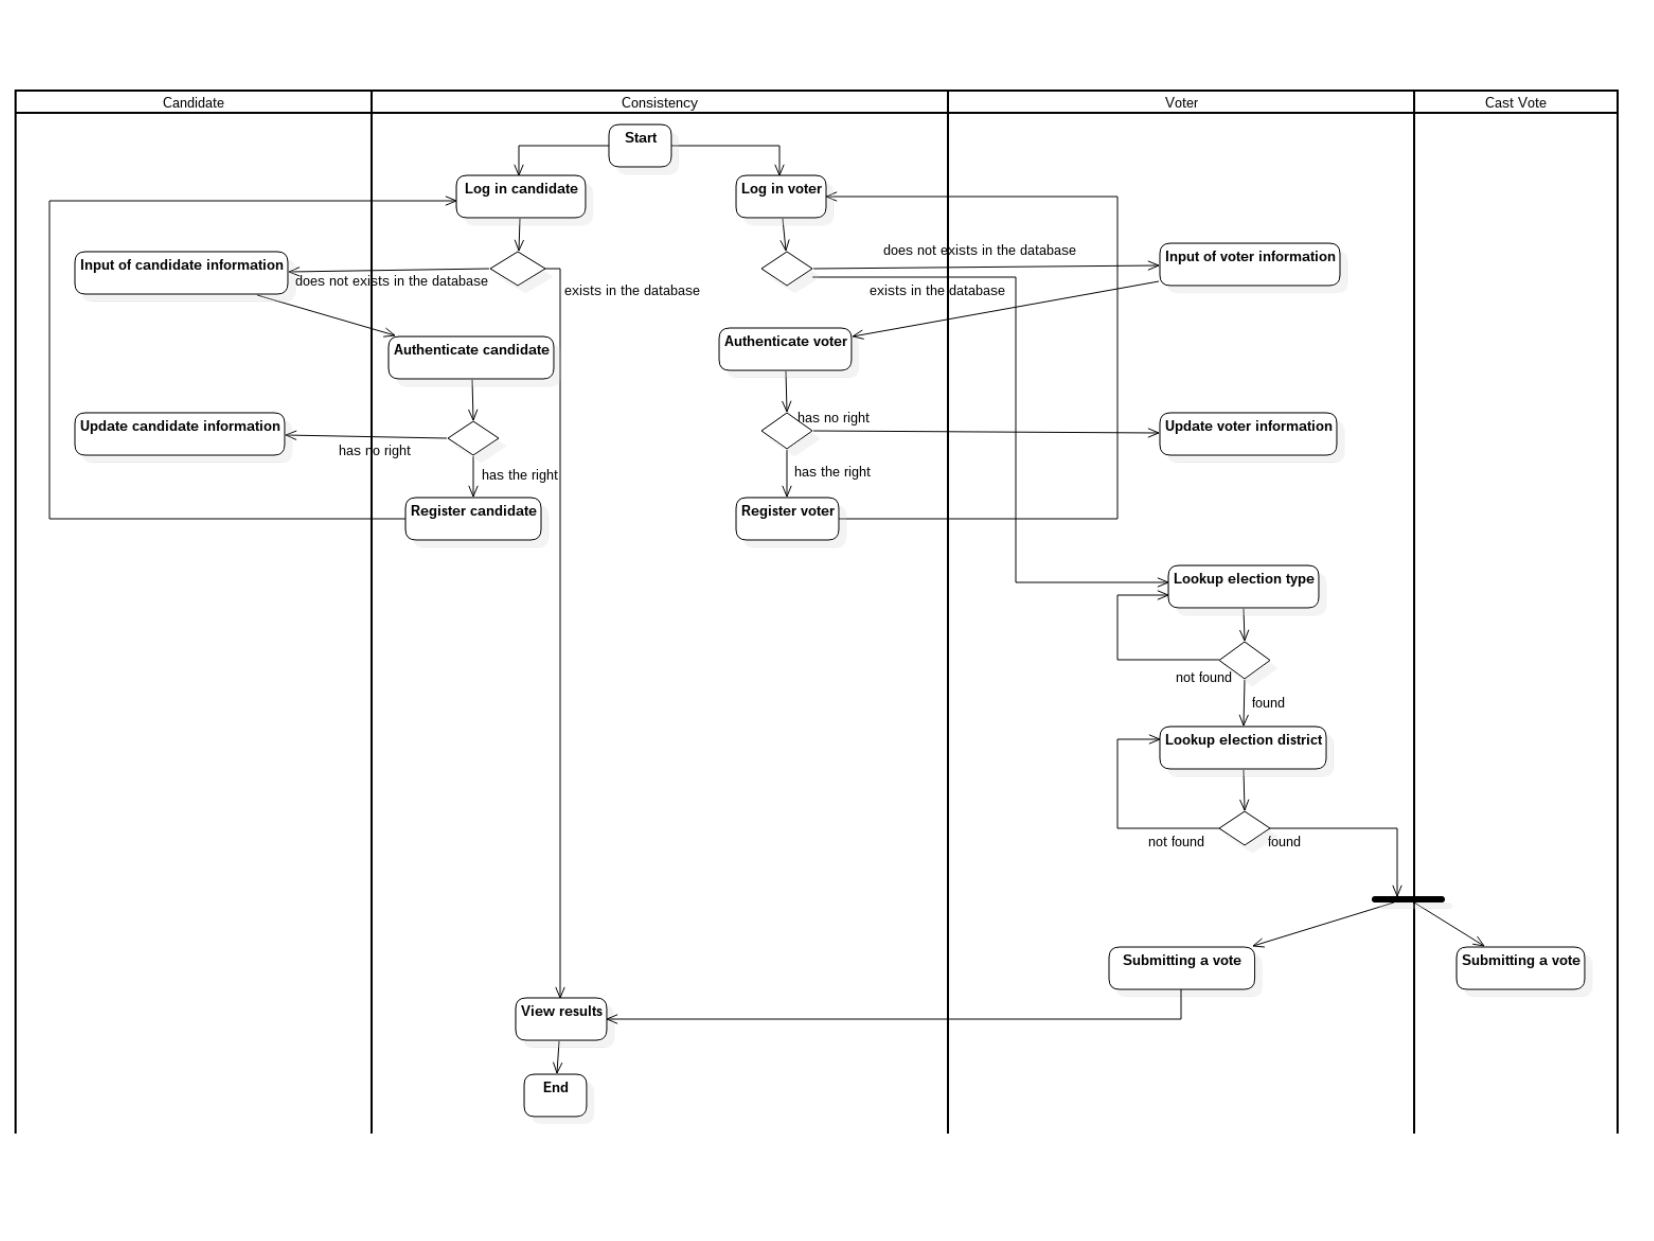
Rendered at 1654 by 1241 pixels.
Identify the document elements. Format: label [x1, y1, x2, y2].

picture [5, 80, 1654, 1176]
